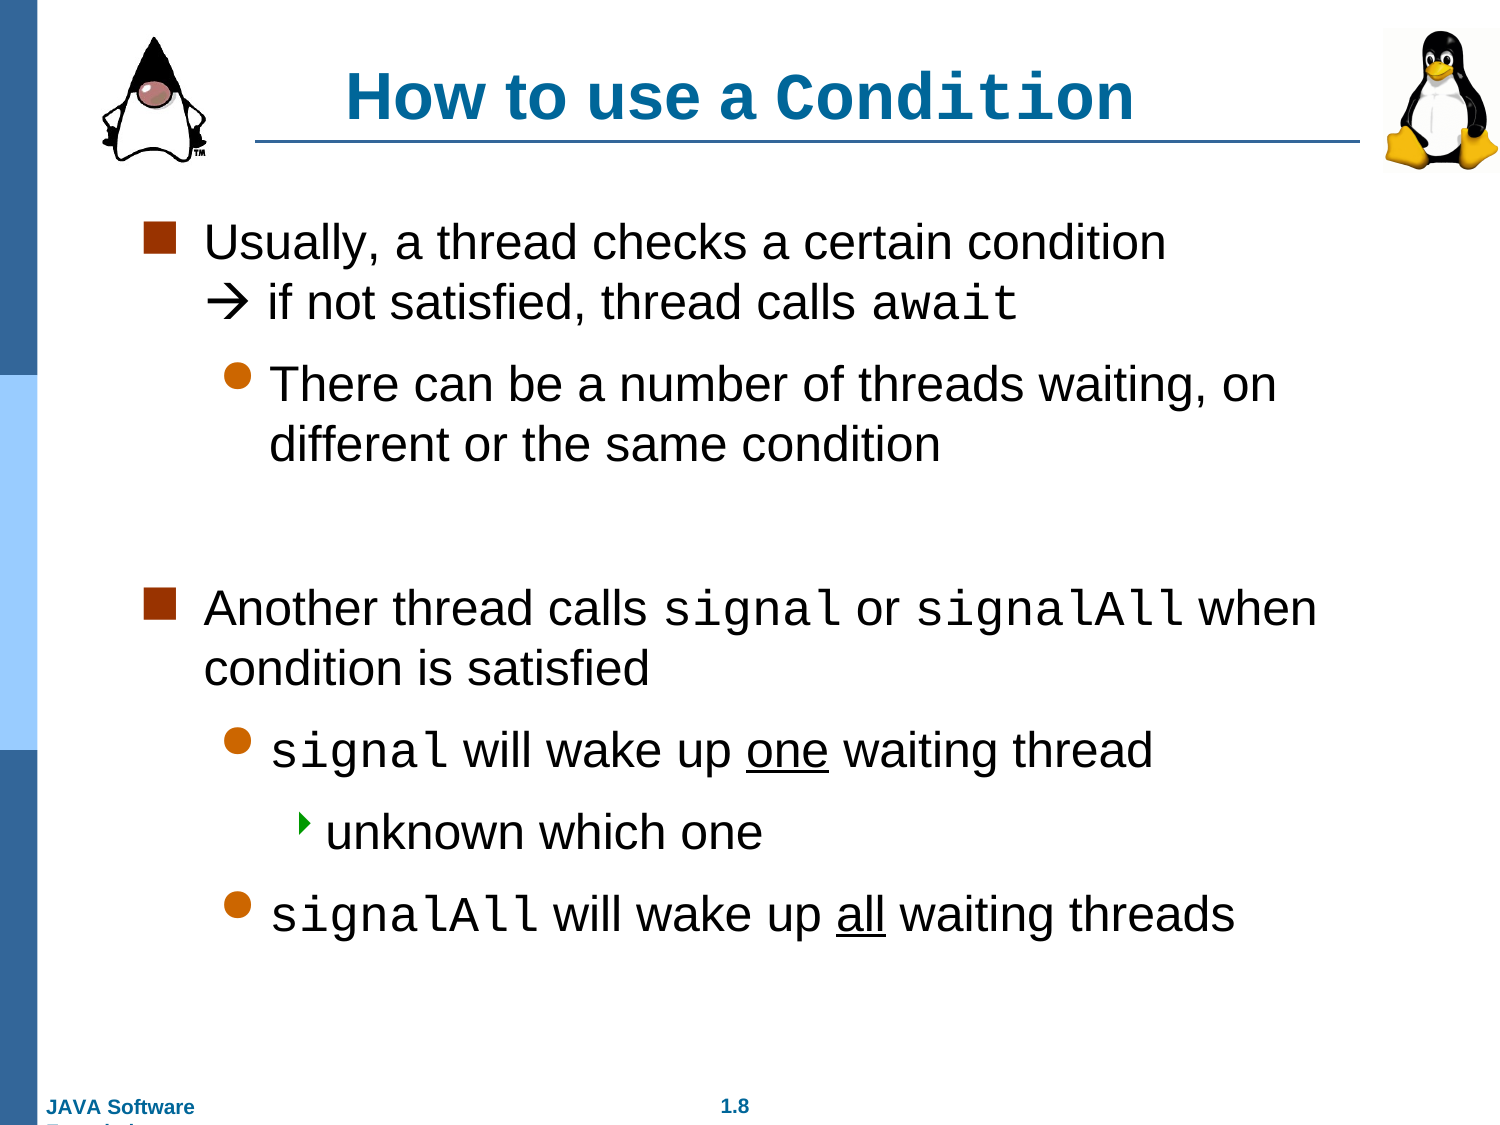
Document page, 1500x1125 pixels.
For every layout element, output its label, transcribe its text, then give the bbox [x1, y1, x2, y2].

picture [54, 0, 255, 200]
picture [1383, 28, 1500, 173]
list Usually, a thread checks a certain condition  if not satisfied, thread calls await There can be a number of threads waiting, on different or the same condition Another thread calls signal or signalAll when condition is satisfied signal will wake up one waiting thread unknown which one signalAll will wake up all waiting threads [132, 202, 1483, 1041]
title How to use a Condition [75, 45, 1426, 141]
